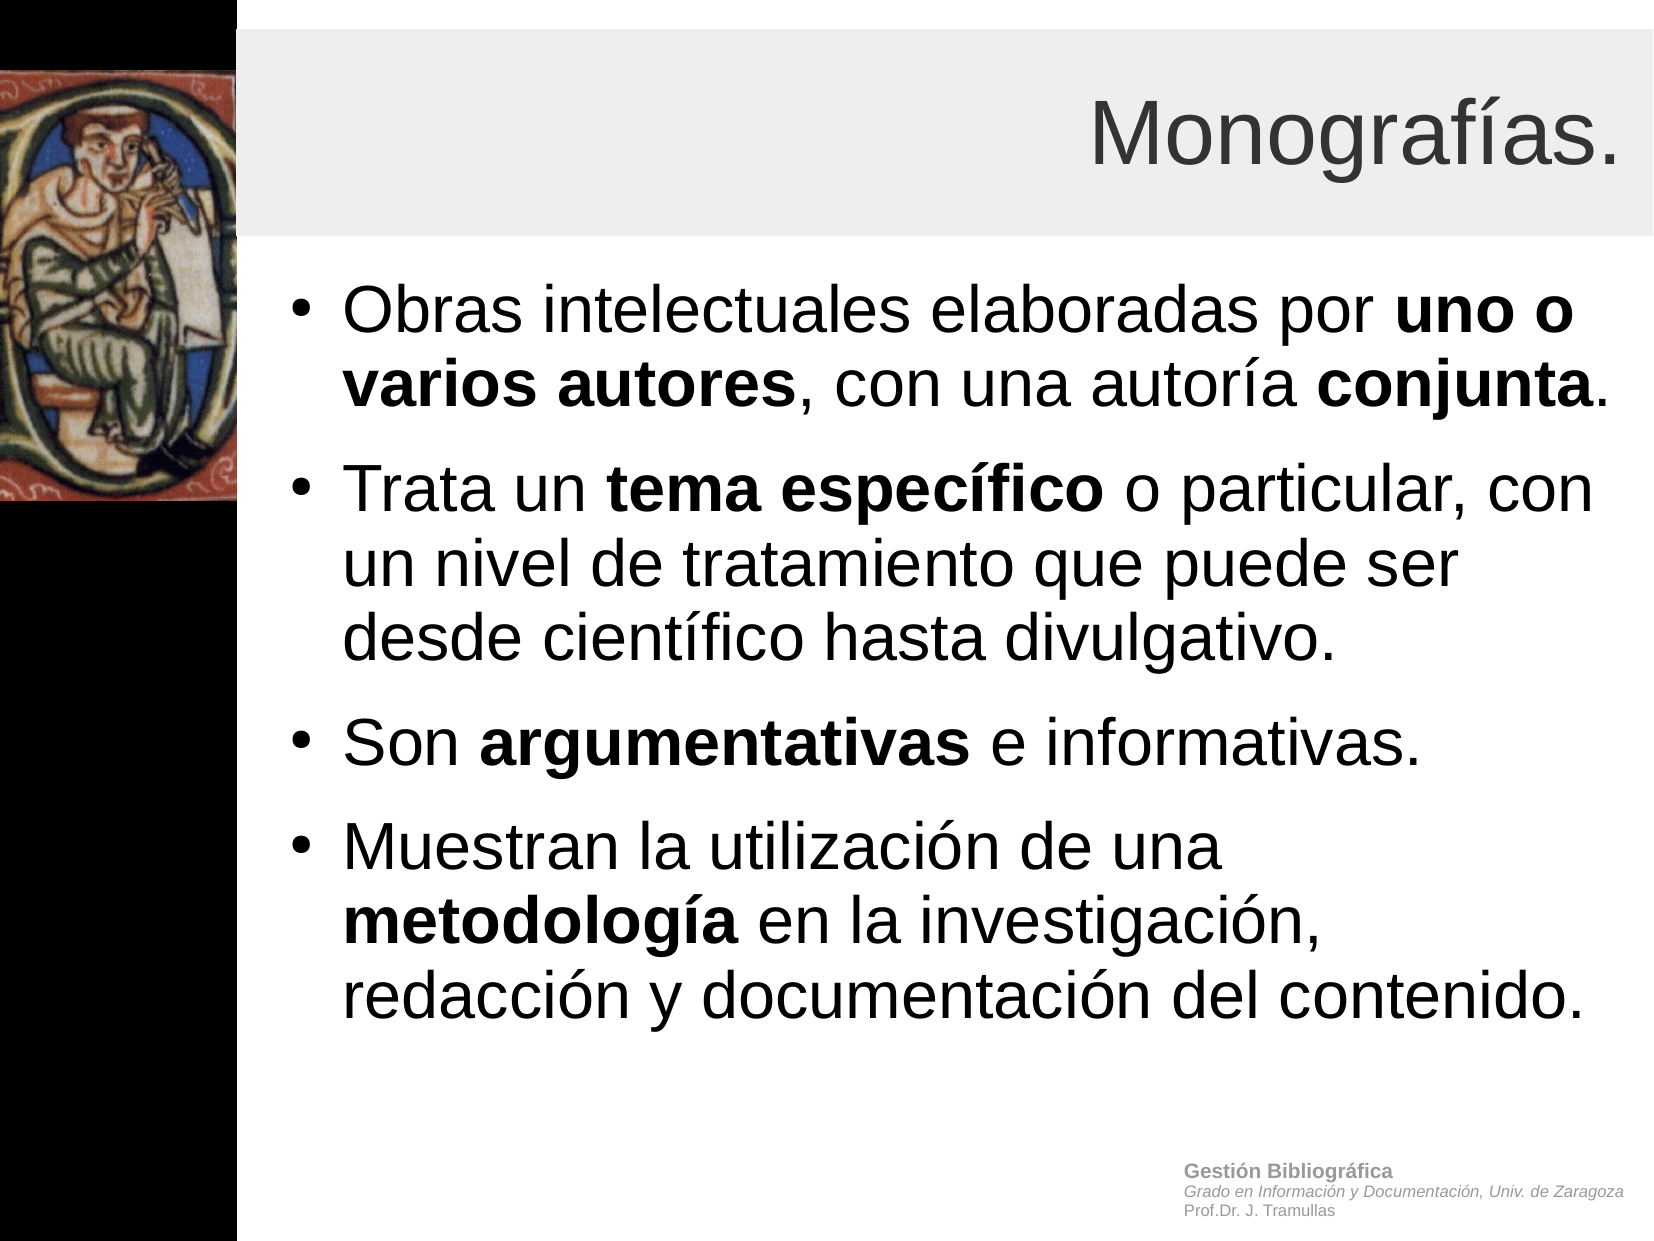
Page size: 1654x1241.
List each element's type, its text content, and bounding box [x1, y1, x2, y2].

picture [0, 70, 237, 501]
title Monografías. [236, 29, 1654, 237]
list Obras intelectuales elaboradas por uno o varios autores, con una autoría conjunta. Trata un tema específico o particular, con un nivel de tratamiento que puede ser desde científico hasta divulgativo. Son argumentativas e informativas. Muestran la utilización de una metodología en la investigación, redacción y documentación del contenido. [271, 271, 1619, 1134]
